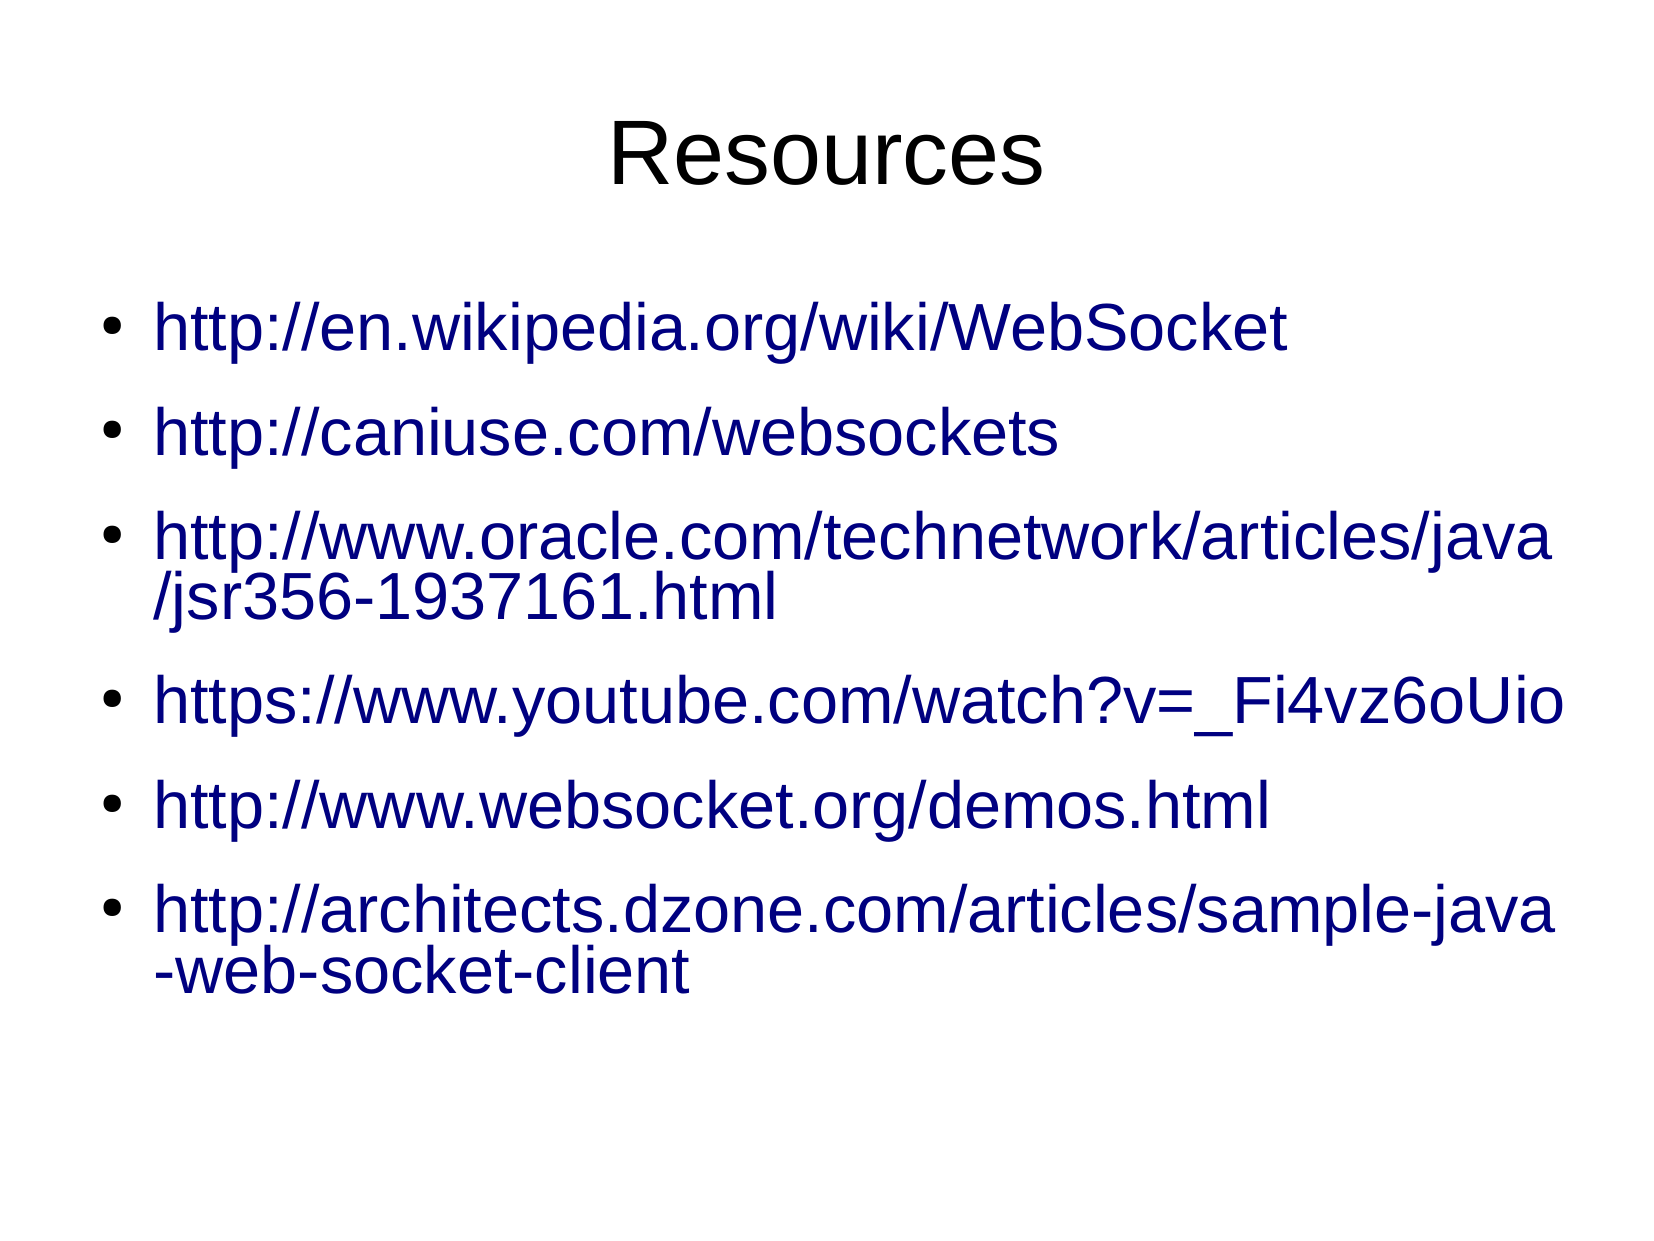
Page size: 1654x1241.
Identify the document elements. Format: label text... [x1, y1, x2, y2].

title Resources [82, 49, 1571, 257]
list http://en.wikipedia.org/wiki/WebSocket http://caniuse.com/websockets http://www.oracle.com/technetwork/articles/java/jsr356-1937161.html https://www.youtube.com/watch?v=_Fi4vz6oUio http://www.websocket.org/demos.html http://architects.dzone.com/articles/sample-java-web-socket-client [82, 290, 1571, 1010]
